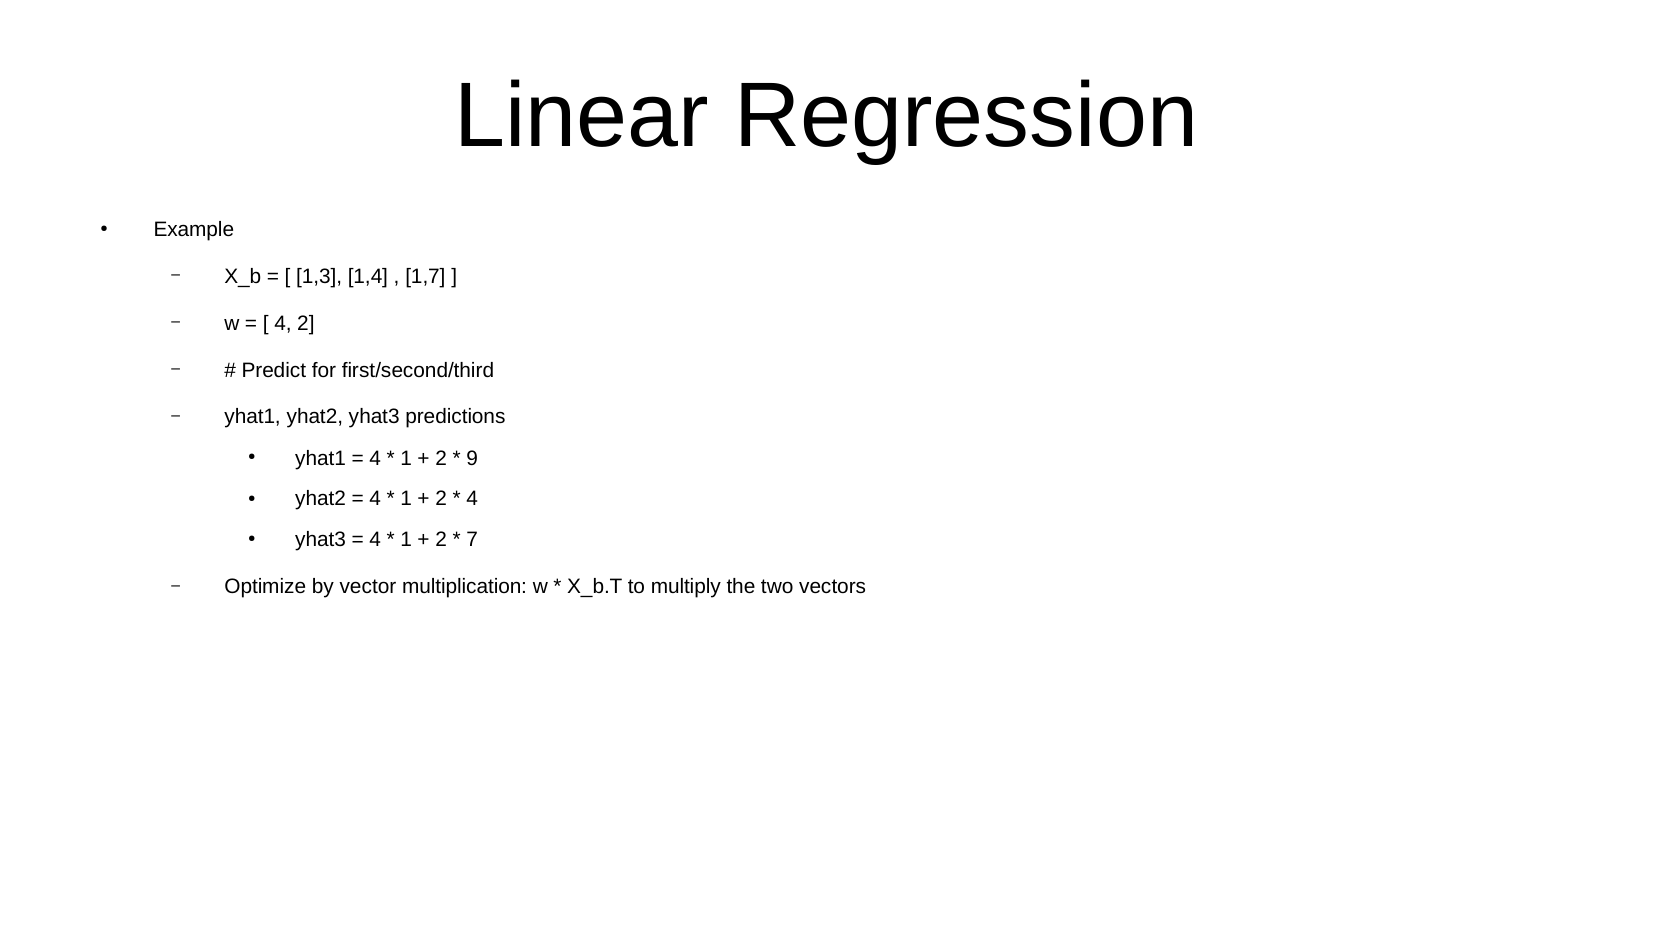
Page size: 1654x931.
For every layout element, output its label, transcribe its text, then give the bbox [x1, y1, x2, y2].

title Linear Regression [82, 37, 1571, 193]
list Example X_b = [ [1,3], [1,4] , [1,7] ] w = [ 4, 2] # Predict for first/second/third yhat1, yhat2, yhat3 predictions yhat1 = 4 * 1 + 2 * 9 yhat2 = 4 * 1 + 2 * 4 yhat3 = 4 * 1 + 2 * 7 Optimize by vector multiplication: w * X_b.T to multiply the two vectors [82, 217, 1636, 901]
